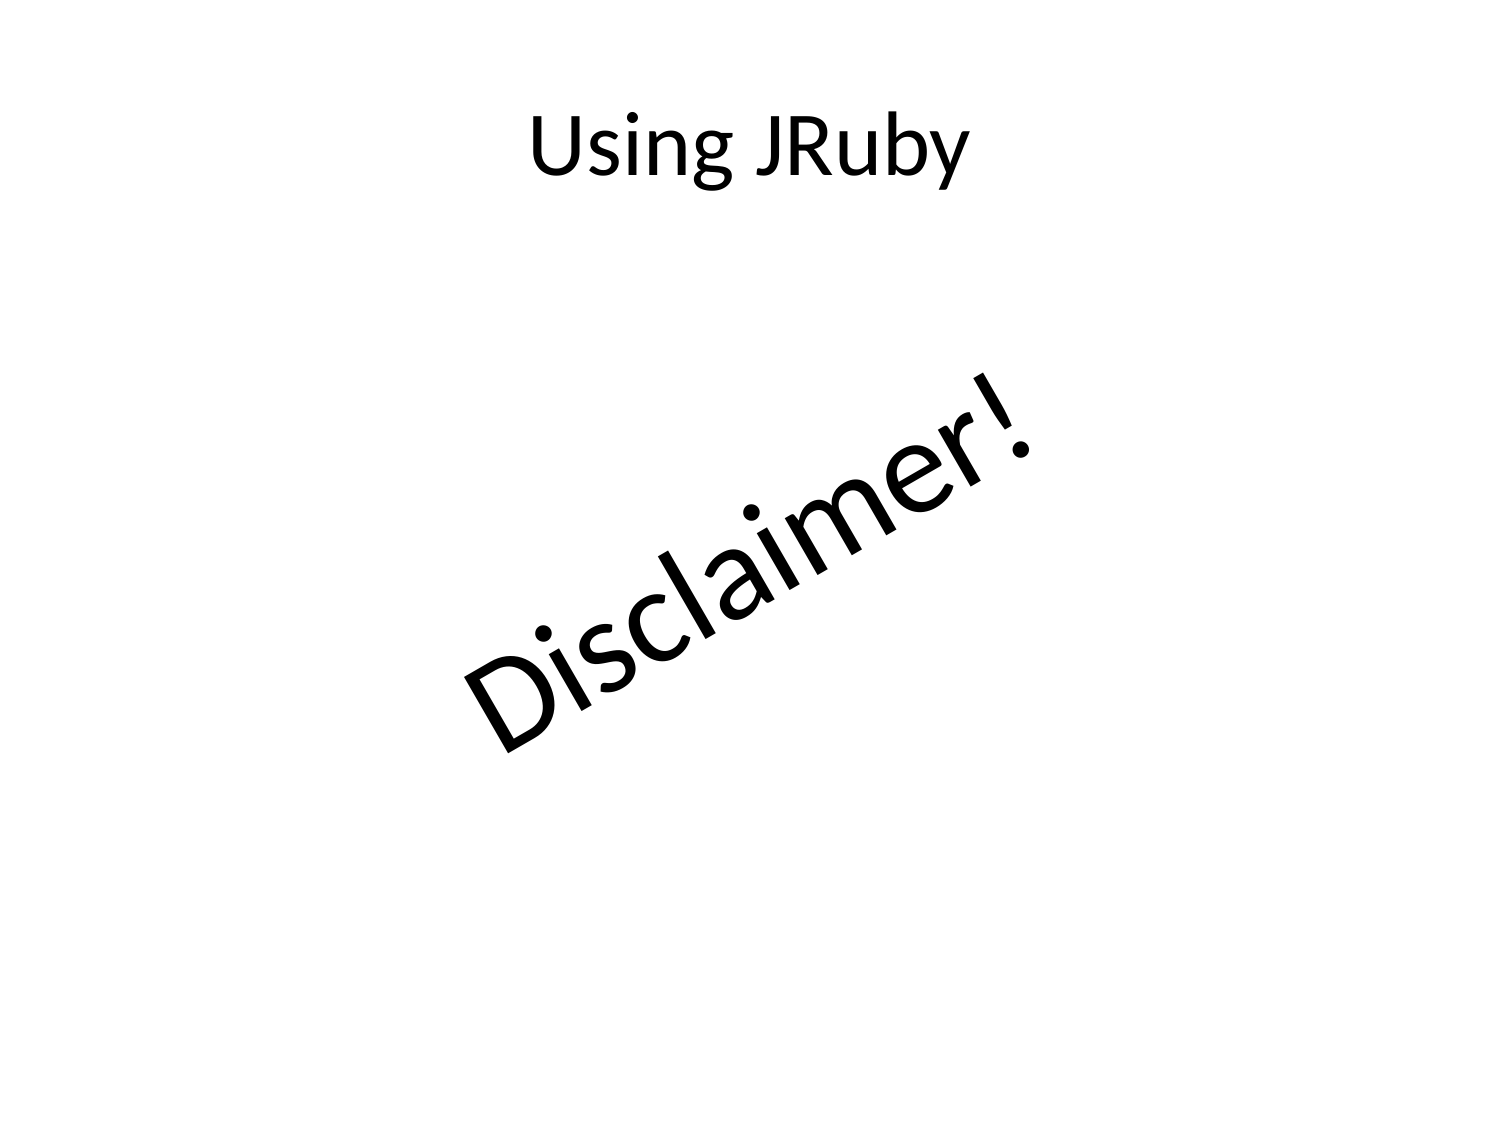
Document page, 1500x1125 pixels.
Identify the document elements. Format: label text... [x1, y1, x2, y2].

title Using JRuby [75, 45, 1425, 233]
text_box Disclaimer! [415, 311, 1075, 796]
